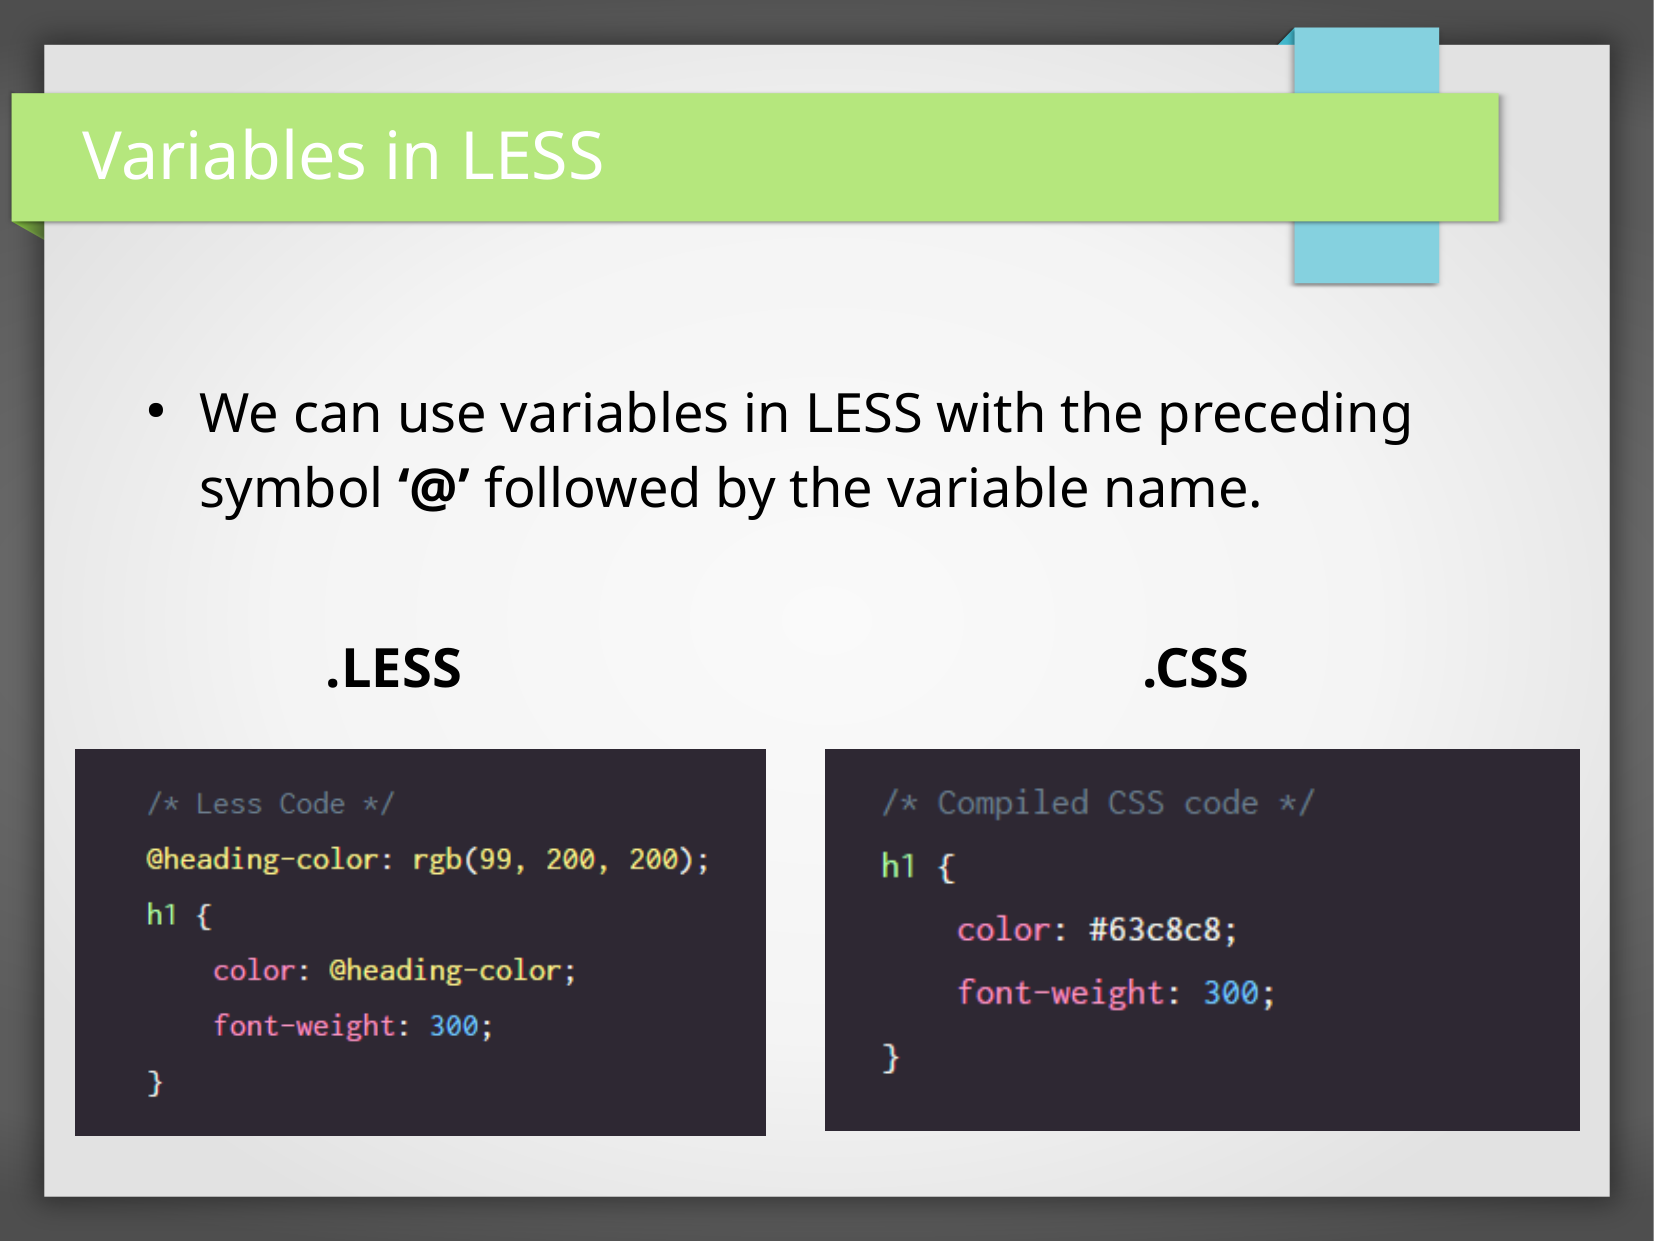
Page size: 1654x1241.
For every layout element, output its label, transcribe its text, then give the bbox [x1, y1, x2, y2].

list .LESS [255, 630, 548, 711]
list We can use variables in LESS with the preceding symbol ‘@’ followed by the variable name. [128, 375, 1441, 736]
picture [0, 0, 1654, 1241]
title Variables in LESS [82, 94, 1264, 213]
list .CSS [1071, 630, 1321, 740]
